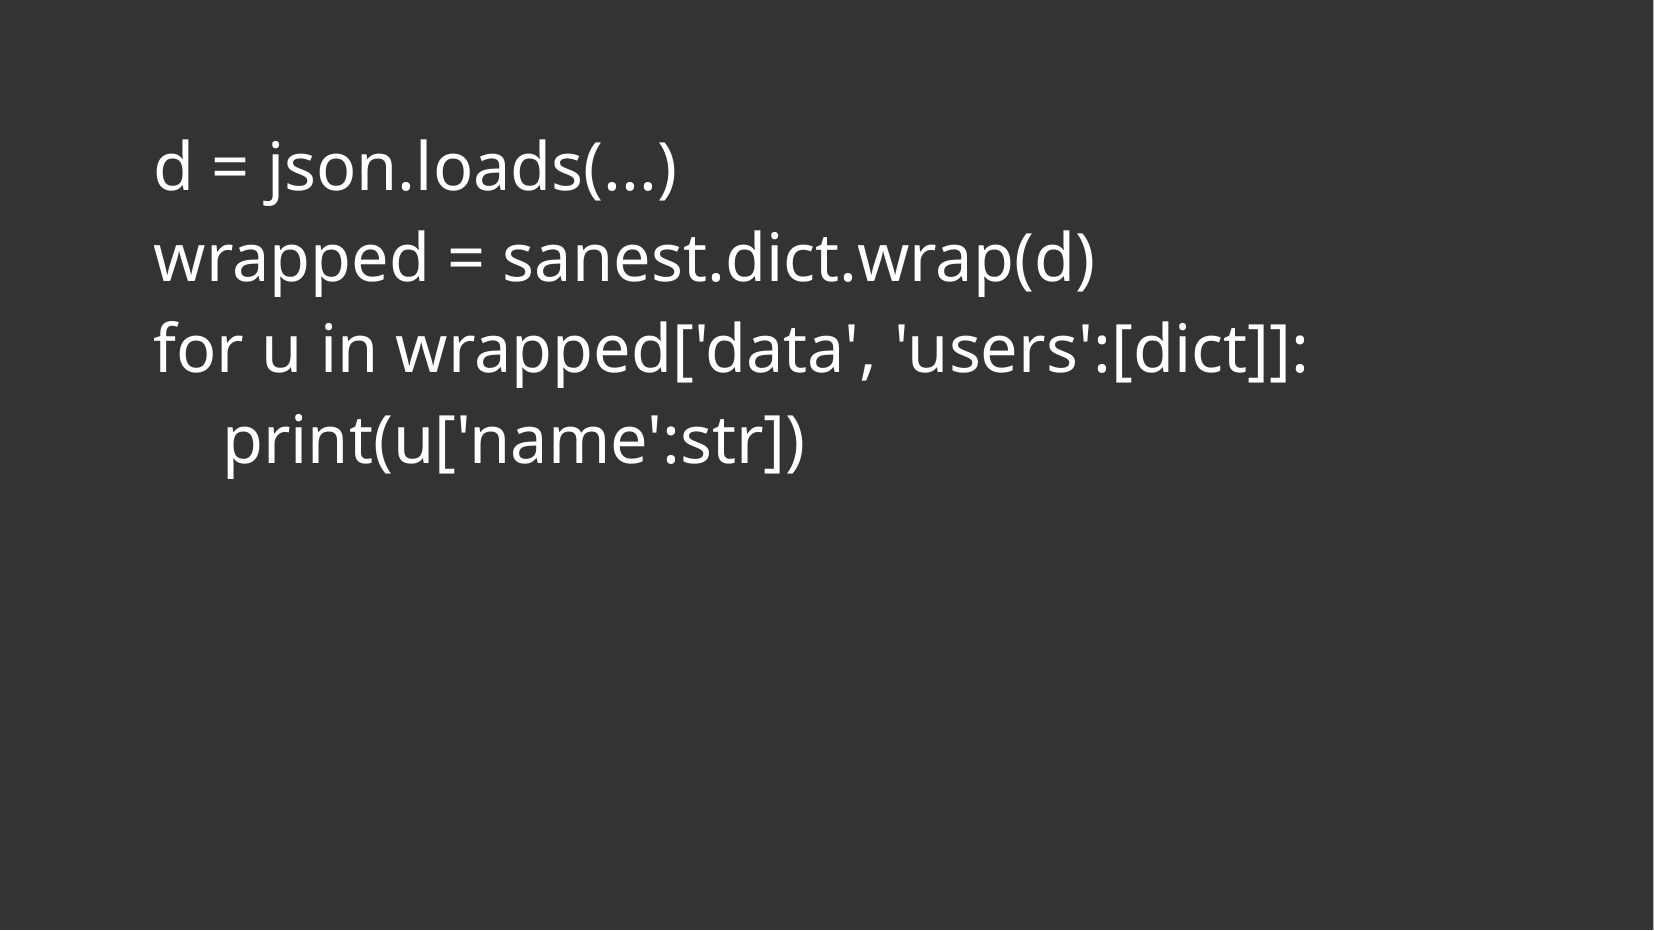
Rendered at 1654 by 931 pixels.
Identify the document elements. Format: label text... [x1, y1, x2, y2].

list d = json.loads(...) wrapped = sanest.dict.wrap(d) for u in wrapped['data', 'users':[dict]]: print(u['name':str]) [82, 119, 1571, 839]
